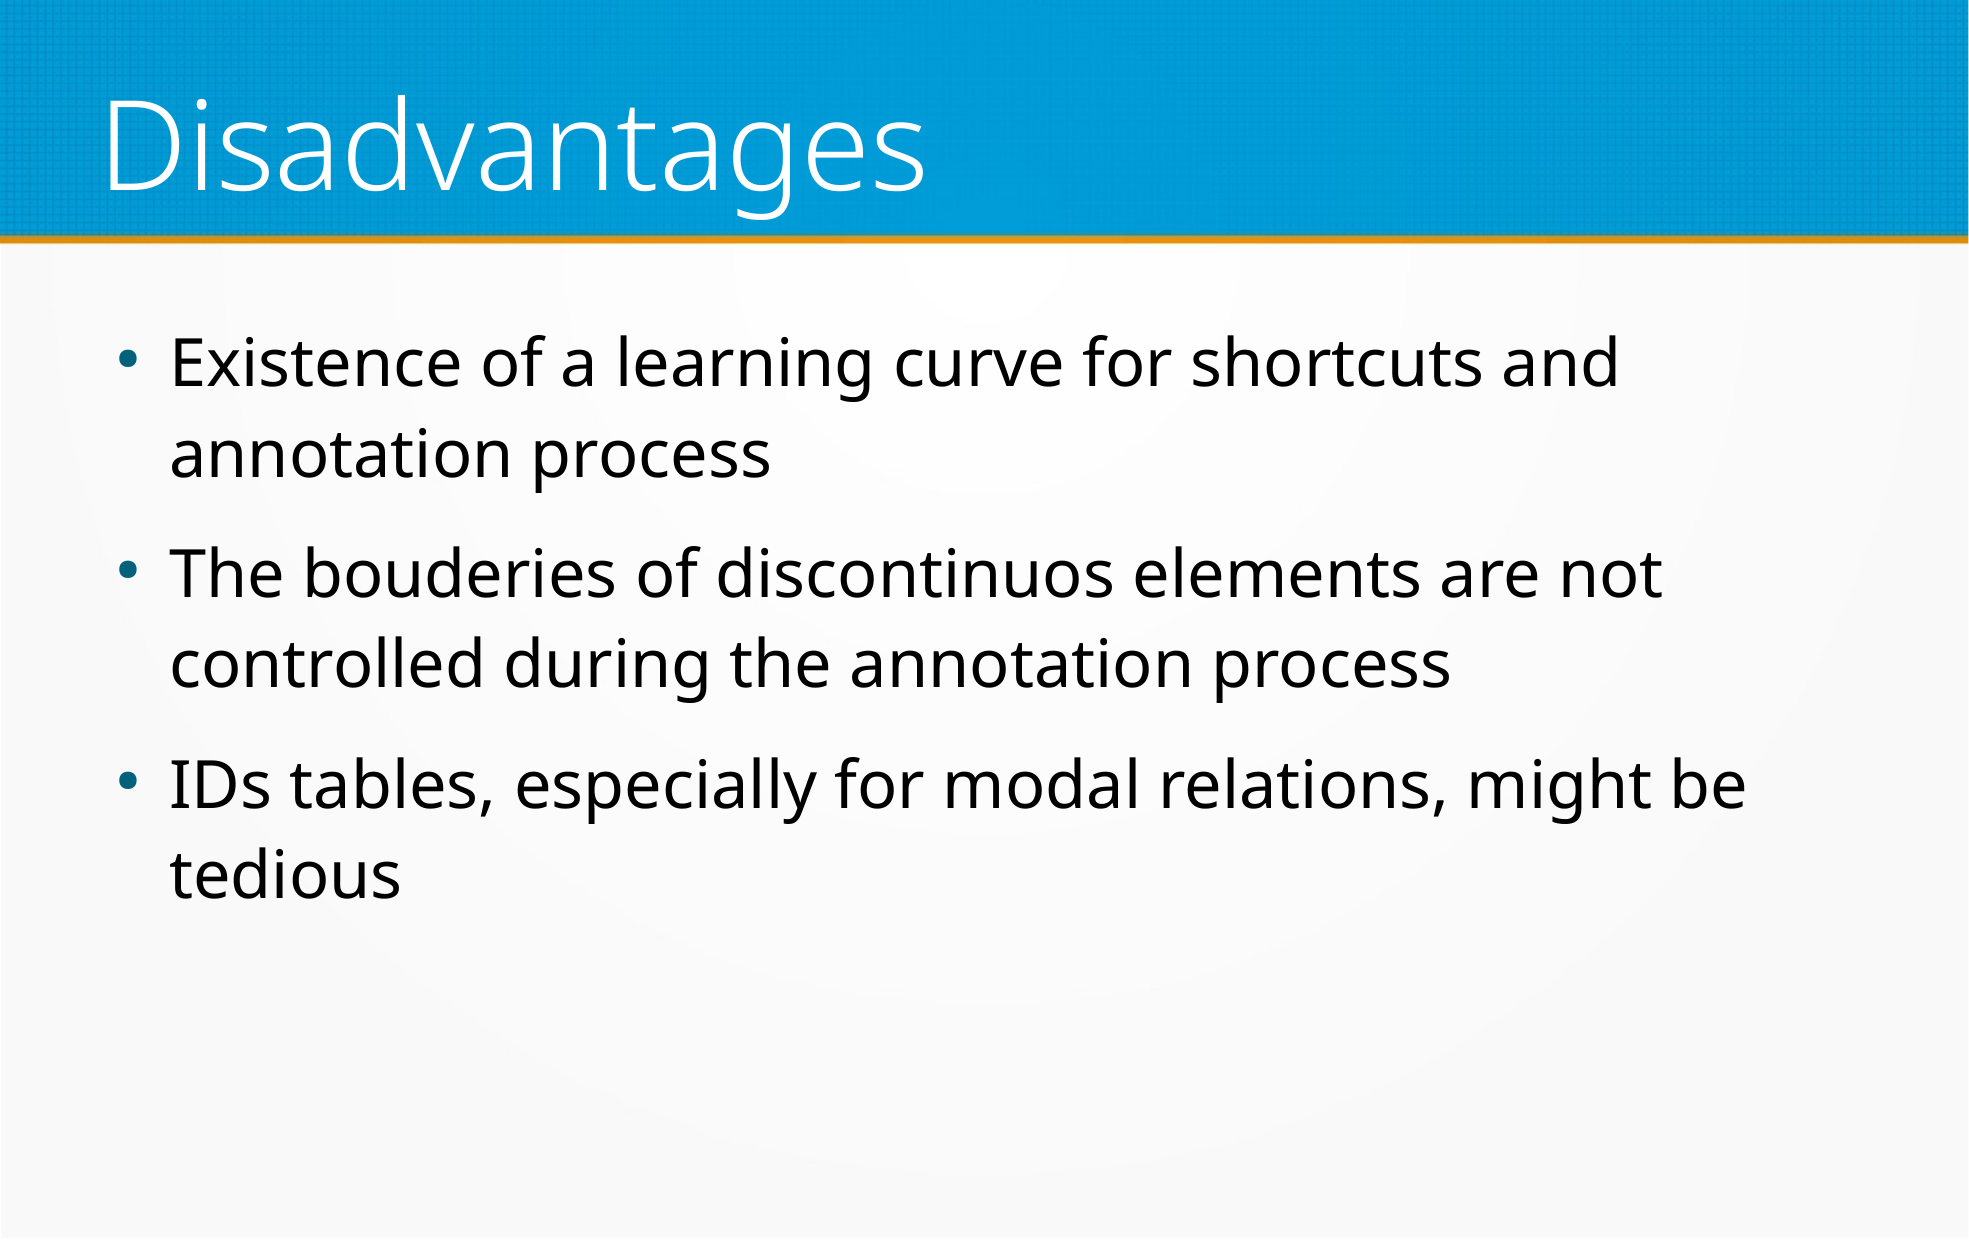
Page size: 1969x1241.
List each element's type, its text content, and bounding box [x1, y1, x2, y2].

list Existence of a learning curve for shortcuts and annotation process The bouderies of discontinuos elements are not controlled during the annotation process IDs tables, especially for modal relations, might be tedious [98, 315, 1861, 1081]
picture [0, 233, 1969, 1241]
title Disadvantages [98, 19, 1870, 227]
